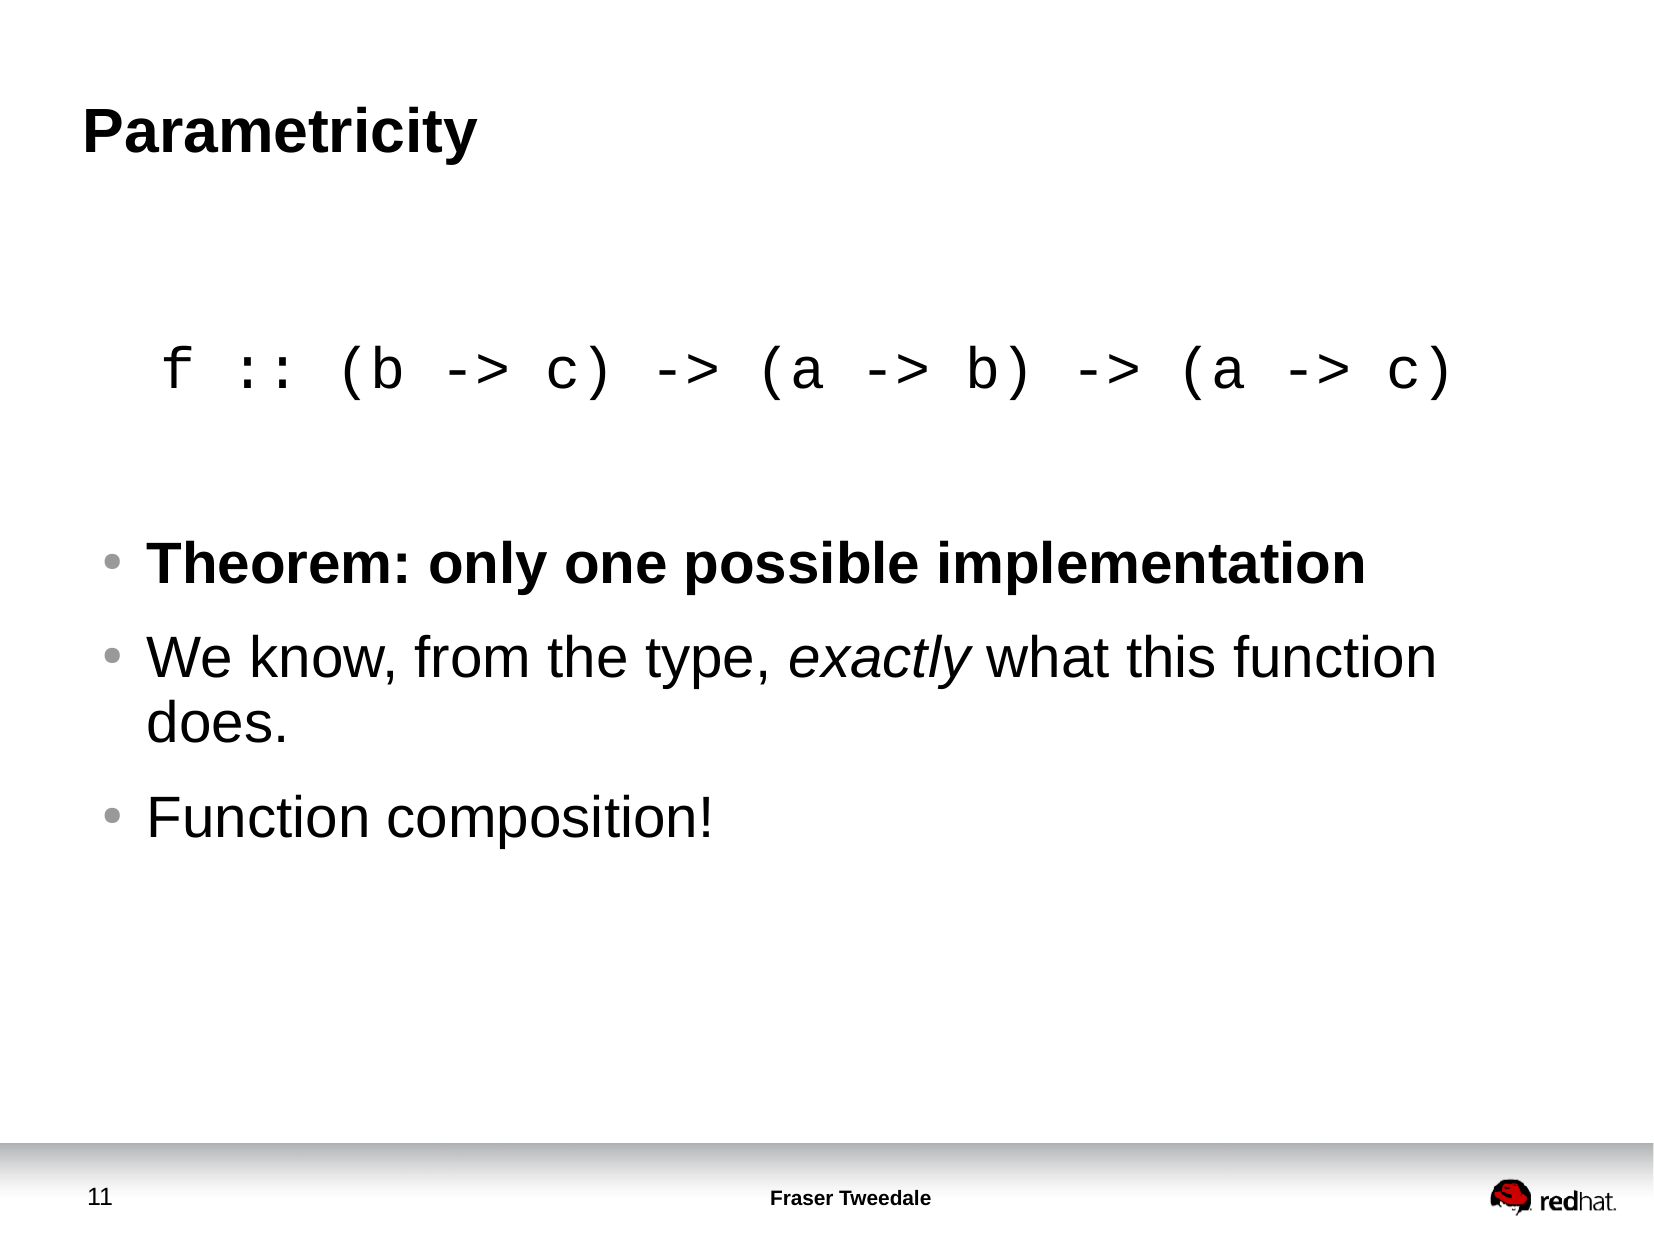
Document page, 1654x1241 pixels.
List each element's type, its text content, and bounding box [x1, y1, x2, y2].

title Parametricity [82, 37, 1571, 226]
picture [0, 1143, 1654, 1241]
list f :: (b -> c) -> (a -> b) -> (a -> c) Theorem: only one possible implementation We know, from the type, exactly what this function does. Function composition! [86, 244, 1576, 1039]
